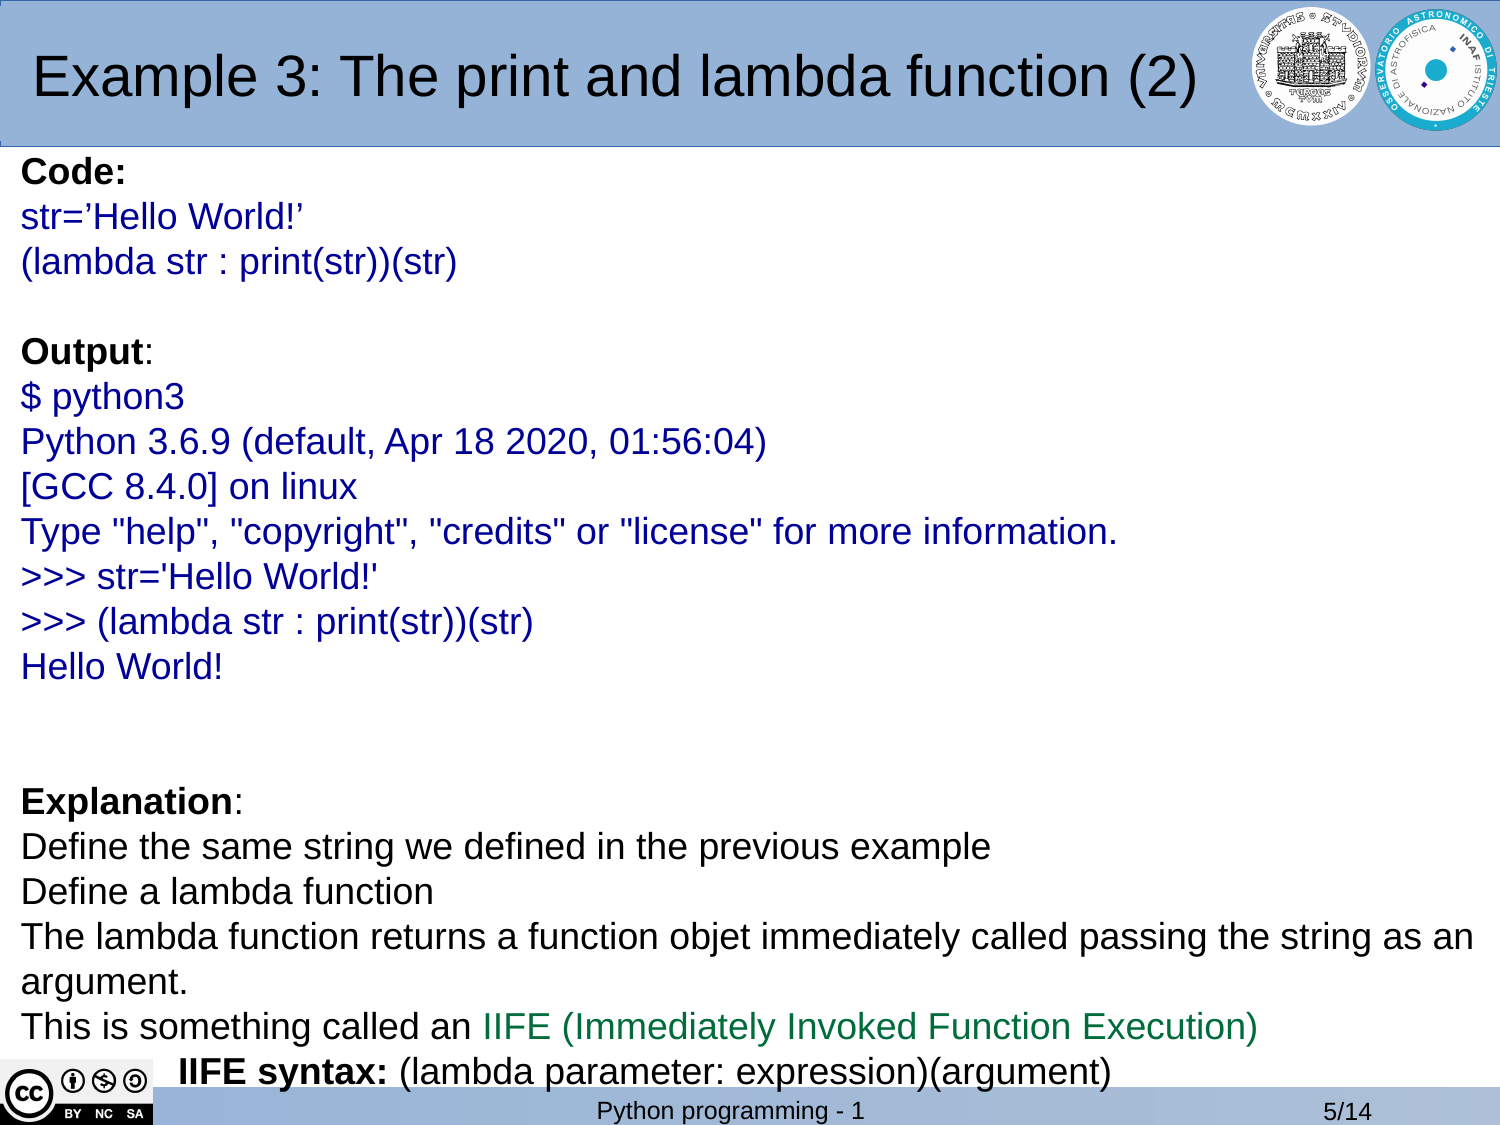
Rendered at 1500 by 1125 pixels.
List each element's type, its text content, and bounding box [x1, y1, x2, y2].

picture [0, 1059, 153, 1125]
picture [1252, 0, 1500, 138]
text_box Example 3: The print and lambda function (2) [0, 5, 1243, 141]
list Code: str=’Hello World!’ (lambda str : print(str))(str) Output: $ python3 Python 3.6.9 (default, Apr 18 2020, 01:56:04) [GCC 8.4.0] on linux Type "help", "copyright", "credits" or "license" for more information. >>> str='Hello World!' >>> (lambda str : print(str))(str) Hello World! Explanation: Define the same string we defined in the previous example Define a lambda function The lambda function returns a function objet immediately called passing the string as an argument. This is something called an IIFE (Immediately Invoked Function Execution) IIFE syntax: (lambda parameter: expression)(argument) [5, 138, 1500, 1075]
